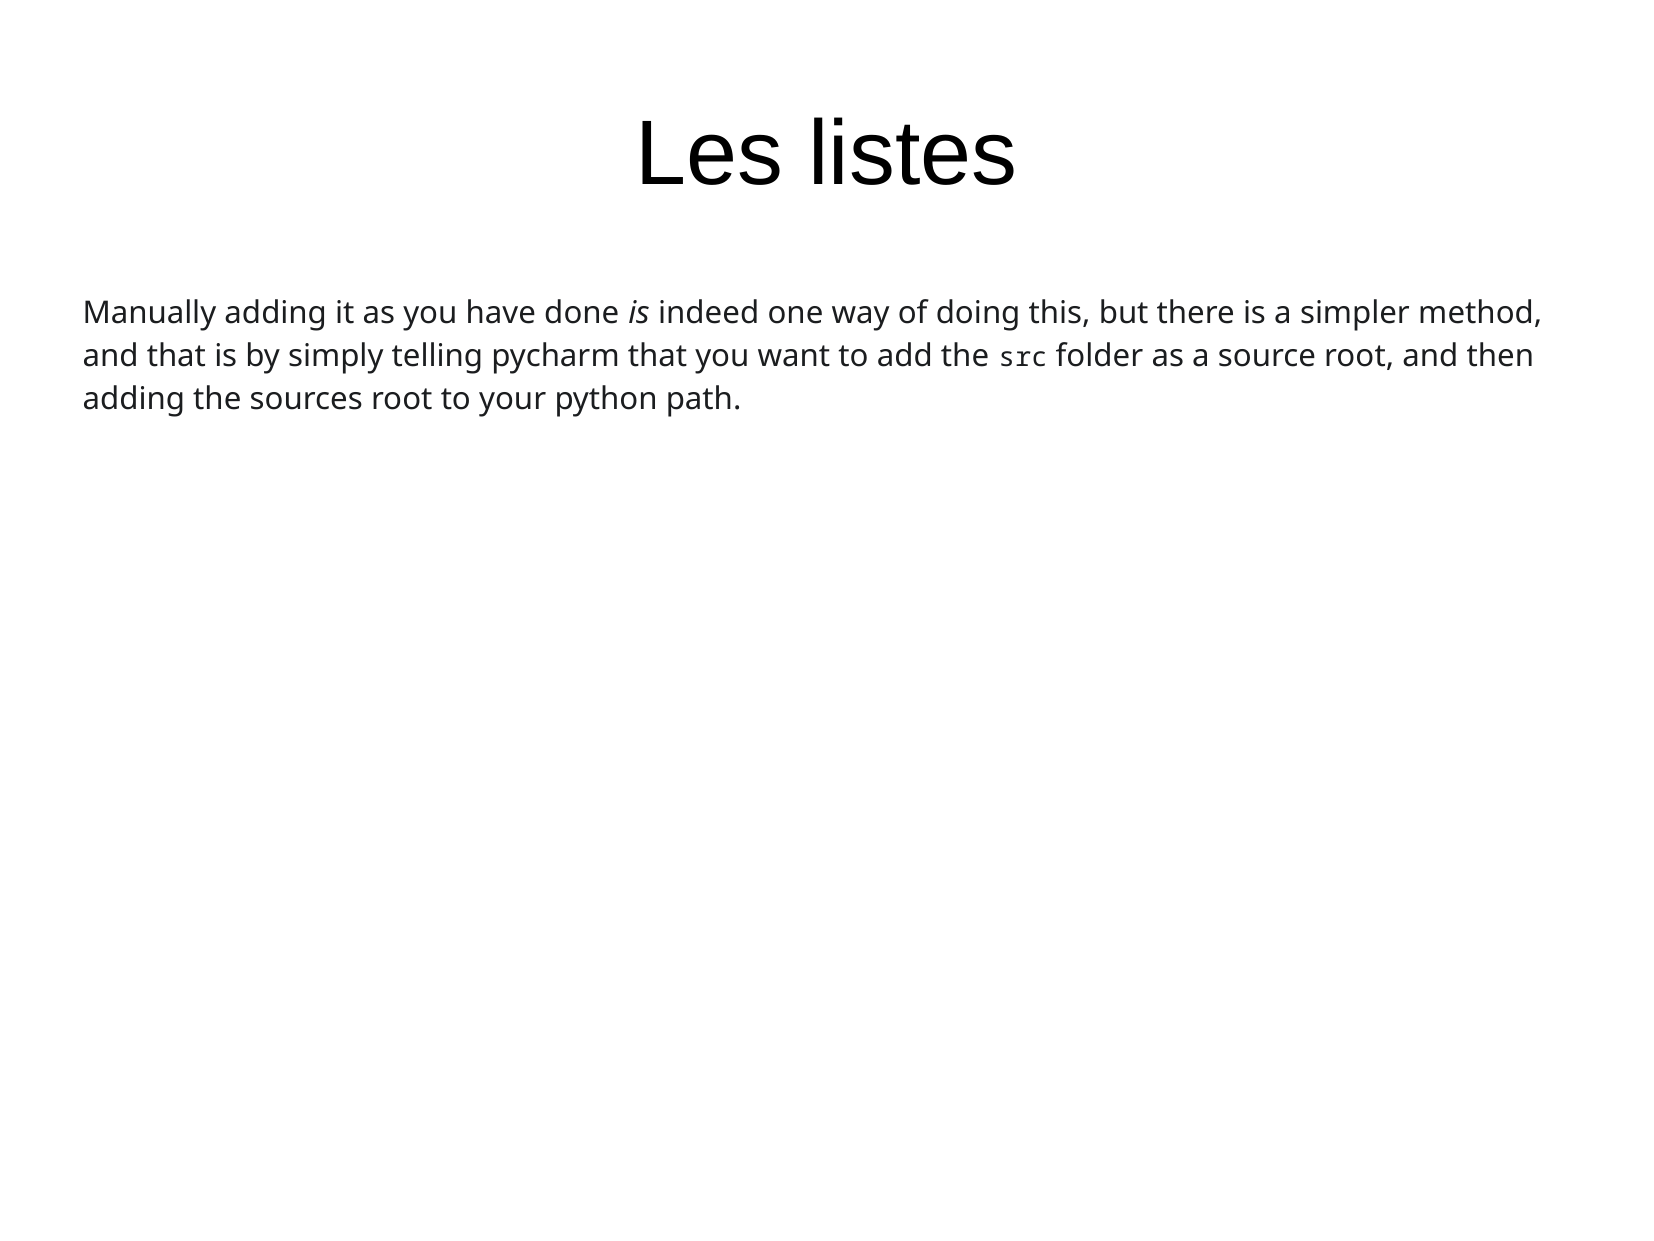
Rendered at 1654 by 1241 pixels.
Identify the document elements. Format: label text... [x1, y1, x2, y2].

list Manually adding it as you have done is indeed one way of doing this, but there is a simpler method, and that is by simply telling pycharm that you want to add the src folder as a source root, and then adding the sources root to your python path. [82, 290, 1571, 1010]
title Les listes [82, 49, 1571, 257]
